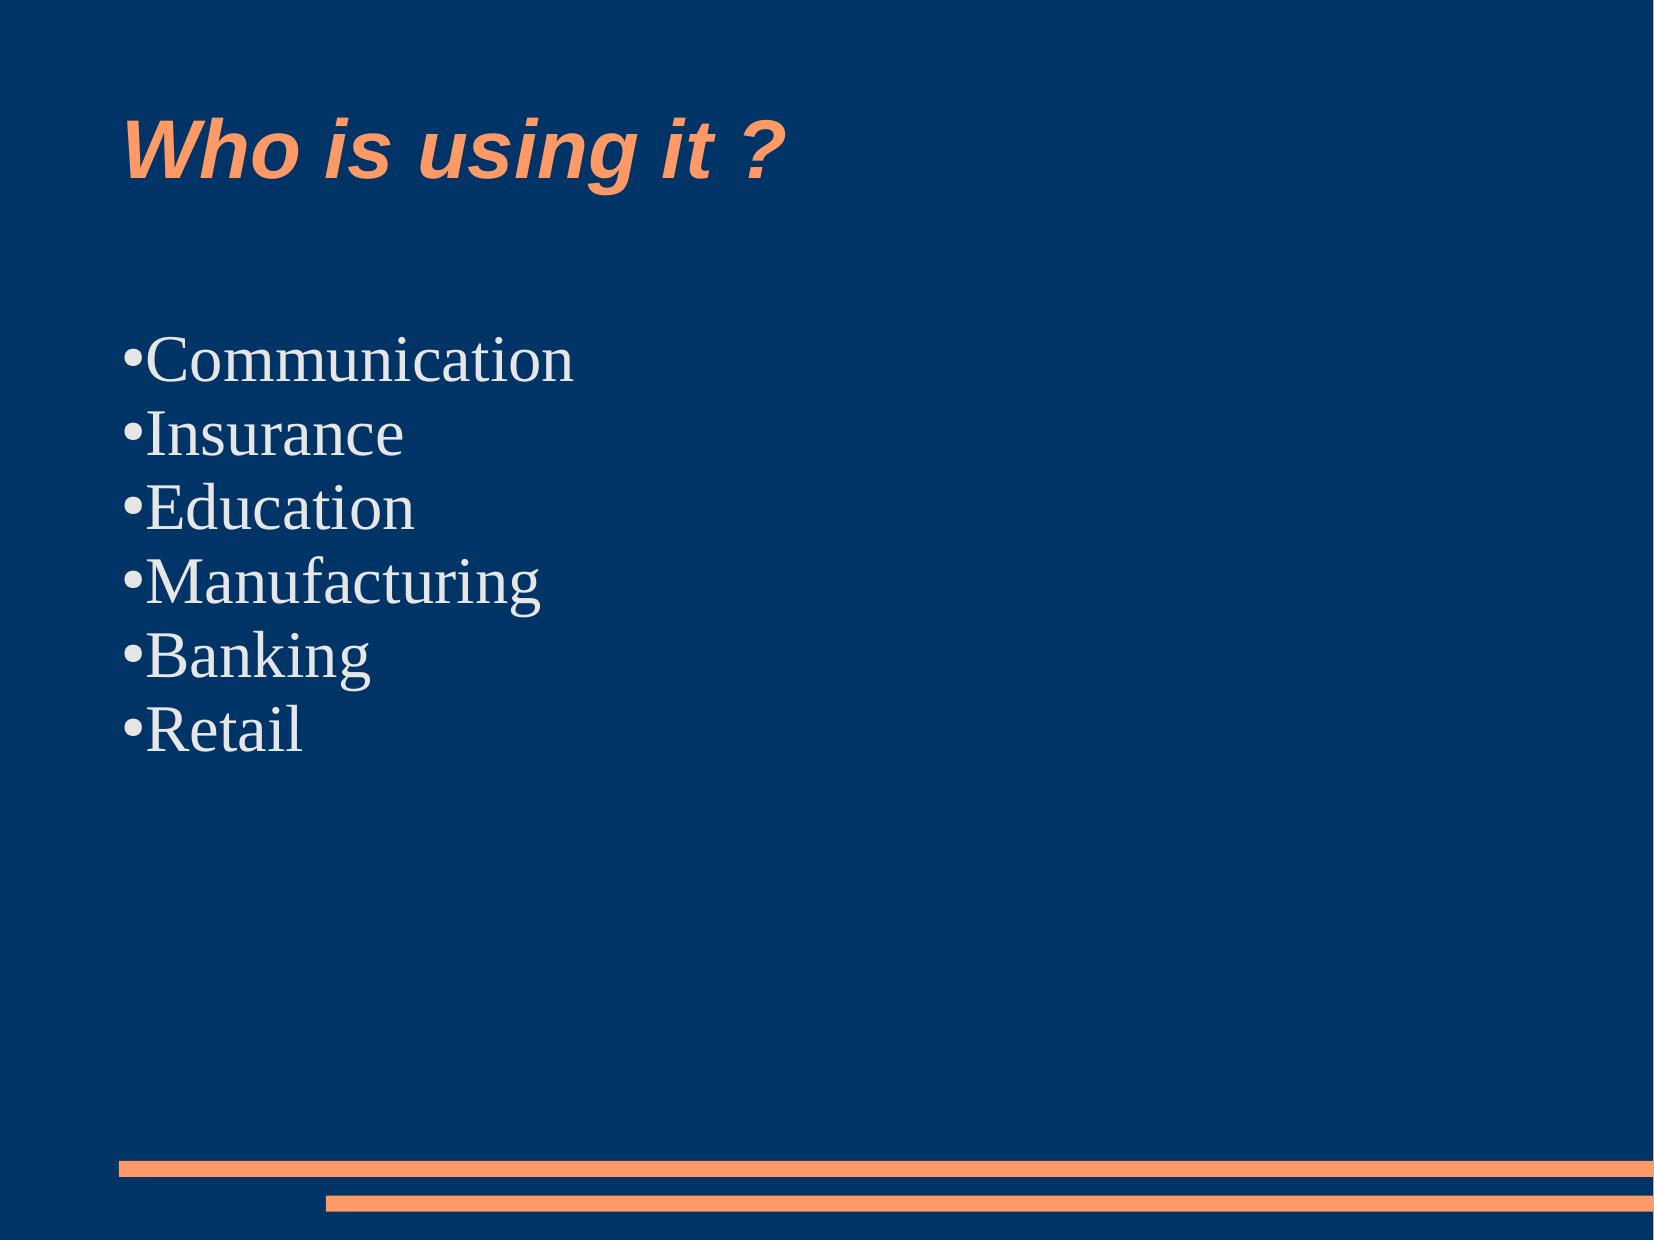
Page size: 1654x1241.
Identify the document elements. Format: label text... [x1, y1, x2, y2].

list Communication Insurance Education Manufacturing Banking Retail [121, 322, 1561, 1042]
title Who is using it ? [121, 46, 1534, 254]
